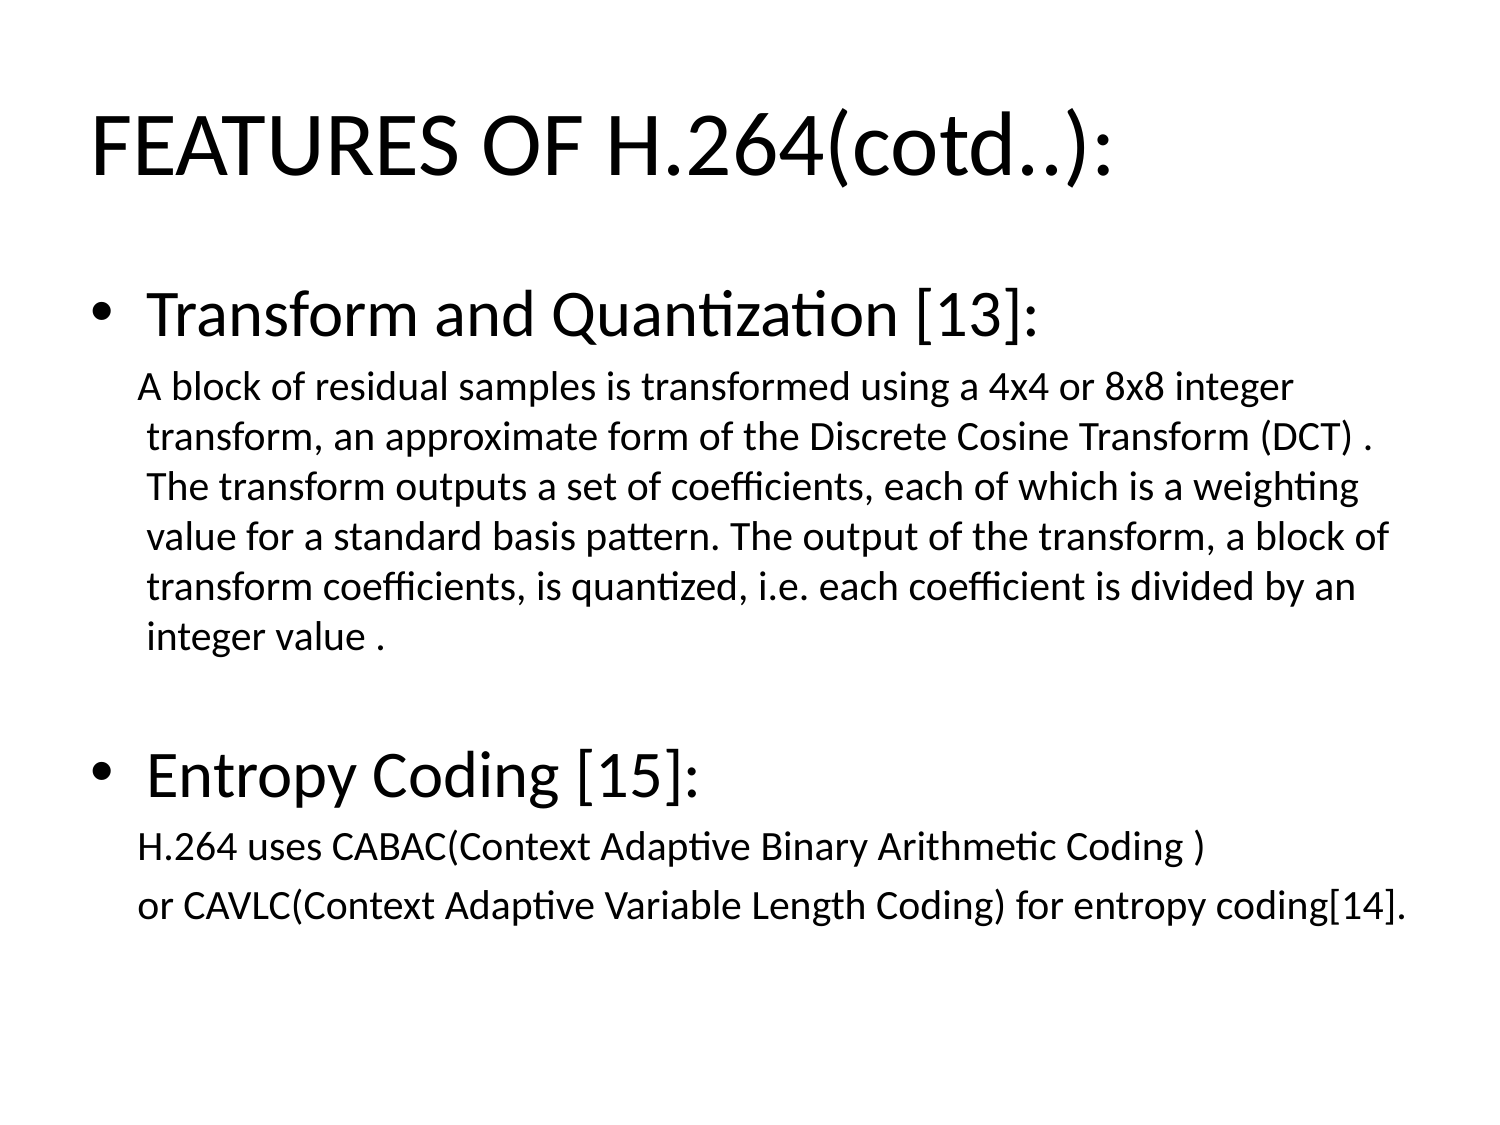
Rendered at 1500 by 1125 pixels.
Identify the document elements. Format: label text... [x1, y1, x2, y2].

list Transform and Quantization [13]: A block of residual samples is transformed using a 4x4 or 8x8 integer transform, an approximate form of the Discrete Cosine Transform (DCT) . The transform outputs a set of coefficients, each of which is a weighting value for a standard basis pattern. The output of the transform, a block of transform coefficients, is quantized, i.e. each coefficient is divided by an integer value . Entropy Coding [15]: H.264 uses CABAC(Context Adaptive Binary Arithmetic Coding ) or CAVLC(Context Adaptive Variable Length Coding) for entropy coding[14]. [75, 262, 1425, 1005]
title FEATURES OF H.264(cotd..): [75, 45, 1425, 233]
